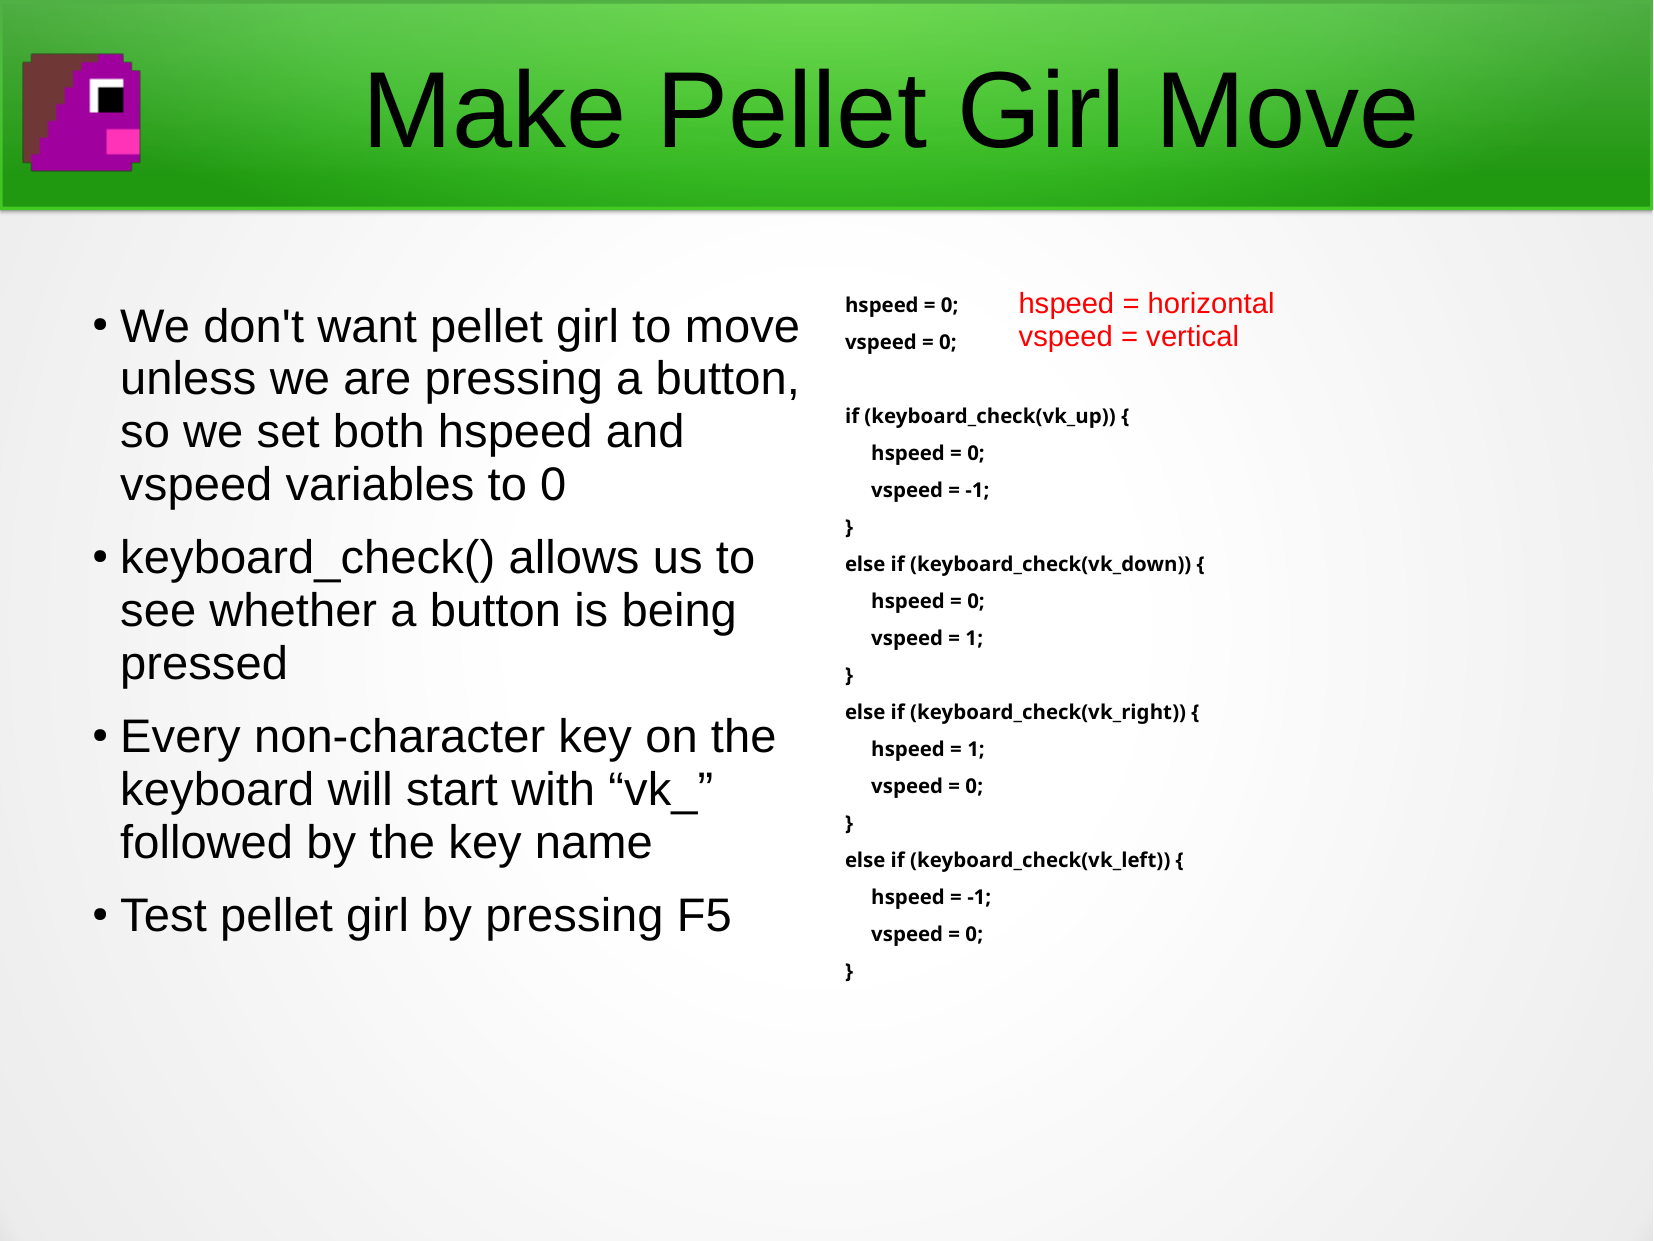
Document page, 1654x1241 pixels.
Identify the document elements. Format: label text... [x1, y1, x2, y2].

picture [15, 46, 148, 180]
title Make Pellet Girl Move [148, 30, 1636, 190]
list hspeed = 0; vspeed = 0; if (keyboard_check(vk_up)) { hspeed = 0; vspeed = -1; } else if (keyboard_check(vk_down)) { hspeed = 0; vspeed = 1; } else if (keyboard_check(vk_right)) { hspeed = 1; vspeed = 0; } else if (keyboard_check(vk_left)) { hspeed = -1; vspeed = 0; } [844, 290, 1571, 1010]
text_box hspeed = horizontal vspeed = vertical [1003, 279, 1291, 361]
list We don't want pellet girl to move unless we are pressing a button, so we set both hspeed and vspeed variables to 0 keyboard_check() allows us to see whether a button is being pressed Every non-character key on the keyboard will start with “vk_” followed by the key name Test pellet girl by pressing F5 [82, 299, 809, 1019]
